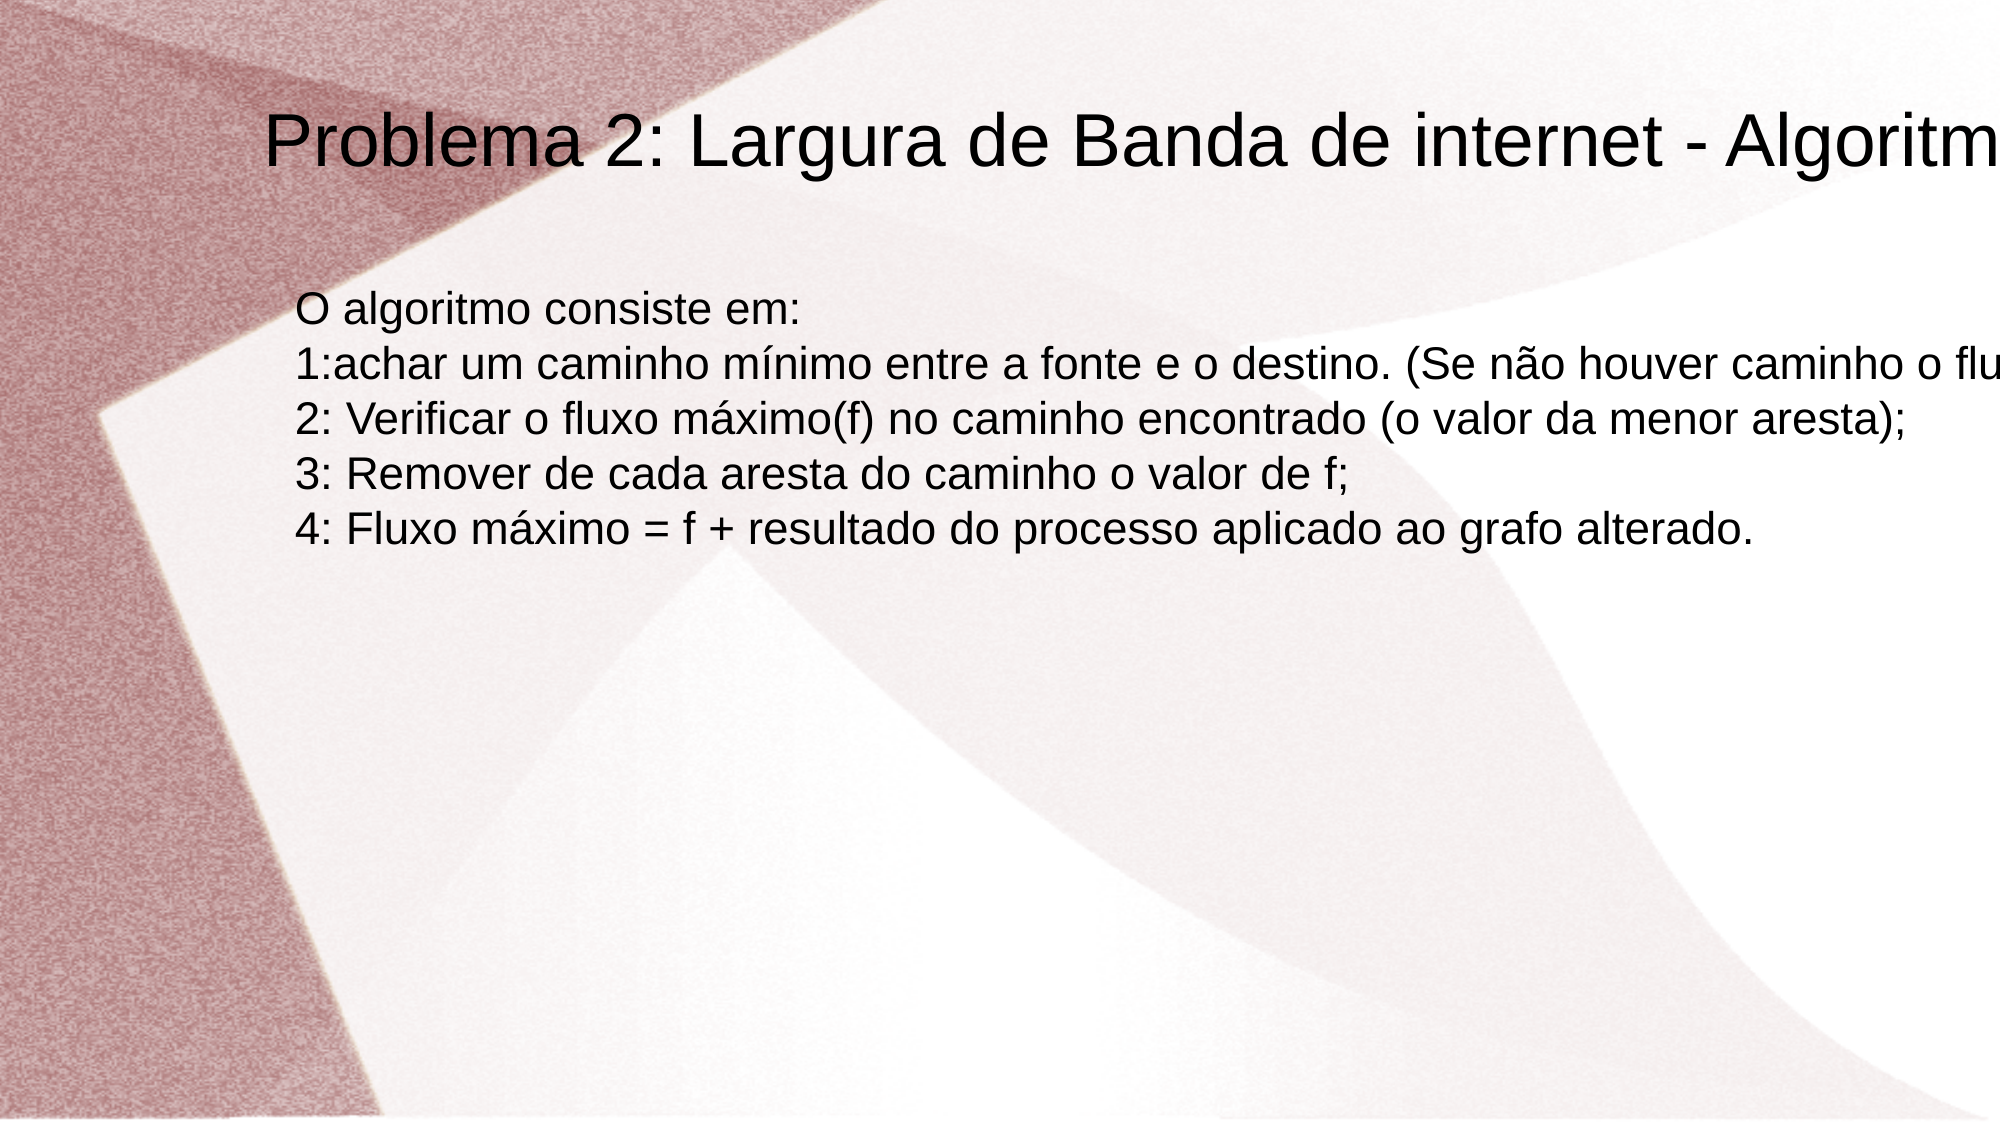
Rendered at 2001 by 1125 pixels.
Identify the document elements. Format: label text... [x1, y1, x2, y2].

text_box Problema 2: Largura de Banda de internet - Algoritmo [263, 17, 1725, 255]
text_box O algoritmo consiste em: 1:achar um caminho mínimo entre a fonte e o destino. (Se não houver caminho o fluxo é 0); 2: Verificar o fluxo máximo(f) no caminho encontrado (o valor da menor aresta); 3: Remover de cada aresta do caminho o valor de f; 4: Fluxo máximo = f + resultado do processo aplicado ao grafo alterado. [280, 271, 1786, 646]
picture [0, 0, 2001, 1125]
